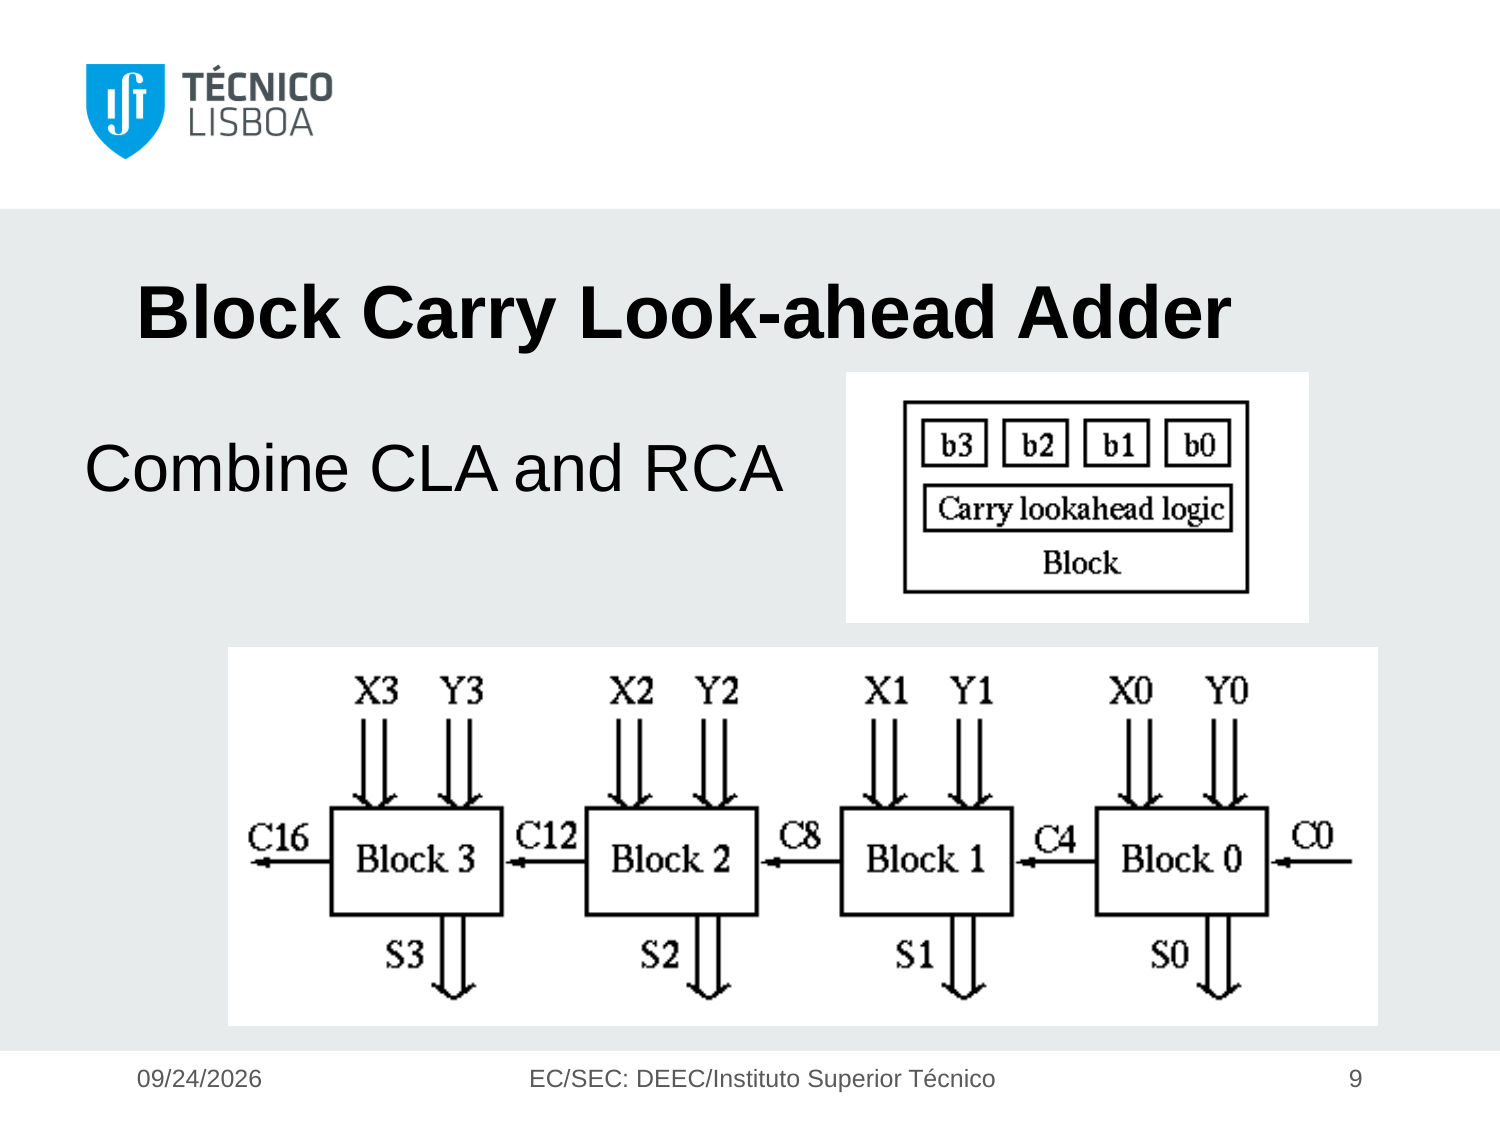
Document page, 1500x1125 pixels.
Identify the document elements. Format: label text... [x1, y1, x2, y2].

slide_number <number> [1077, 1052, 1378, 1103]
picture [0, 0, 1500, 1125]
footer EC/SEC: DEEC/Instituto Superior Técnico [512, 1052, 1021, 1103]
title Block Carry Look-ahead Adder [121, 237, 1378, 381]
slide_number 11/12/2020 [121, 1052, 425, 1103]
text_box Combine CLA and RCA [69, 417, 800, 513]
